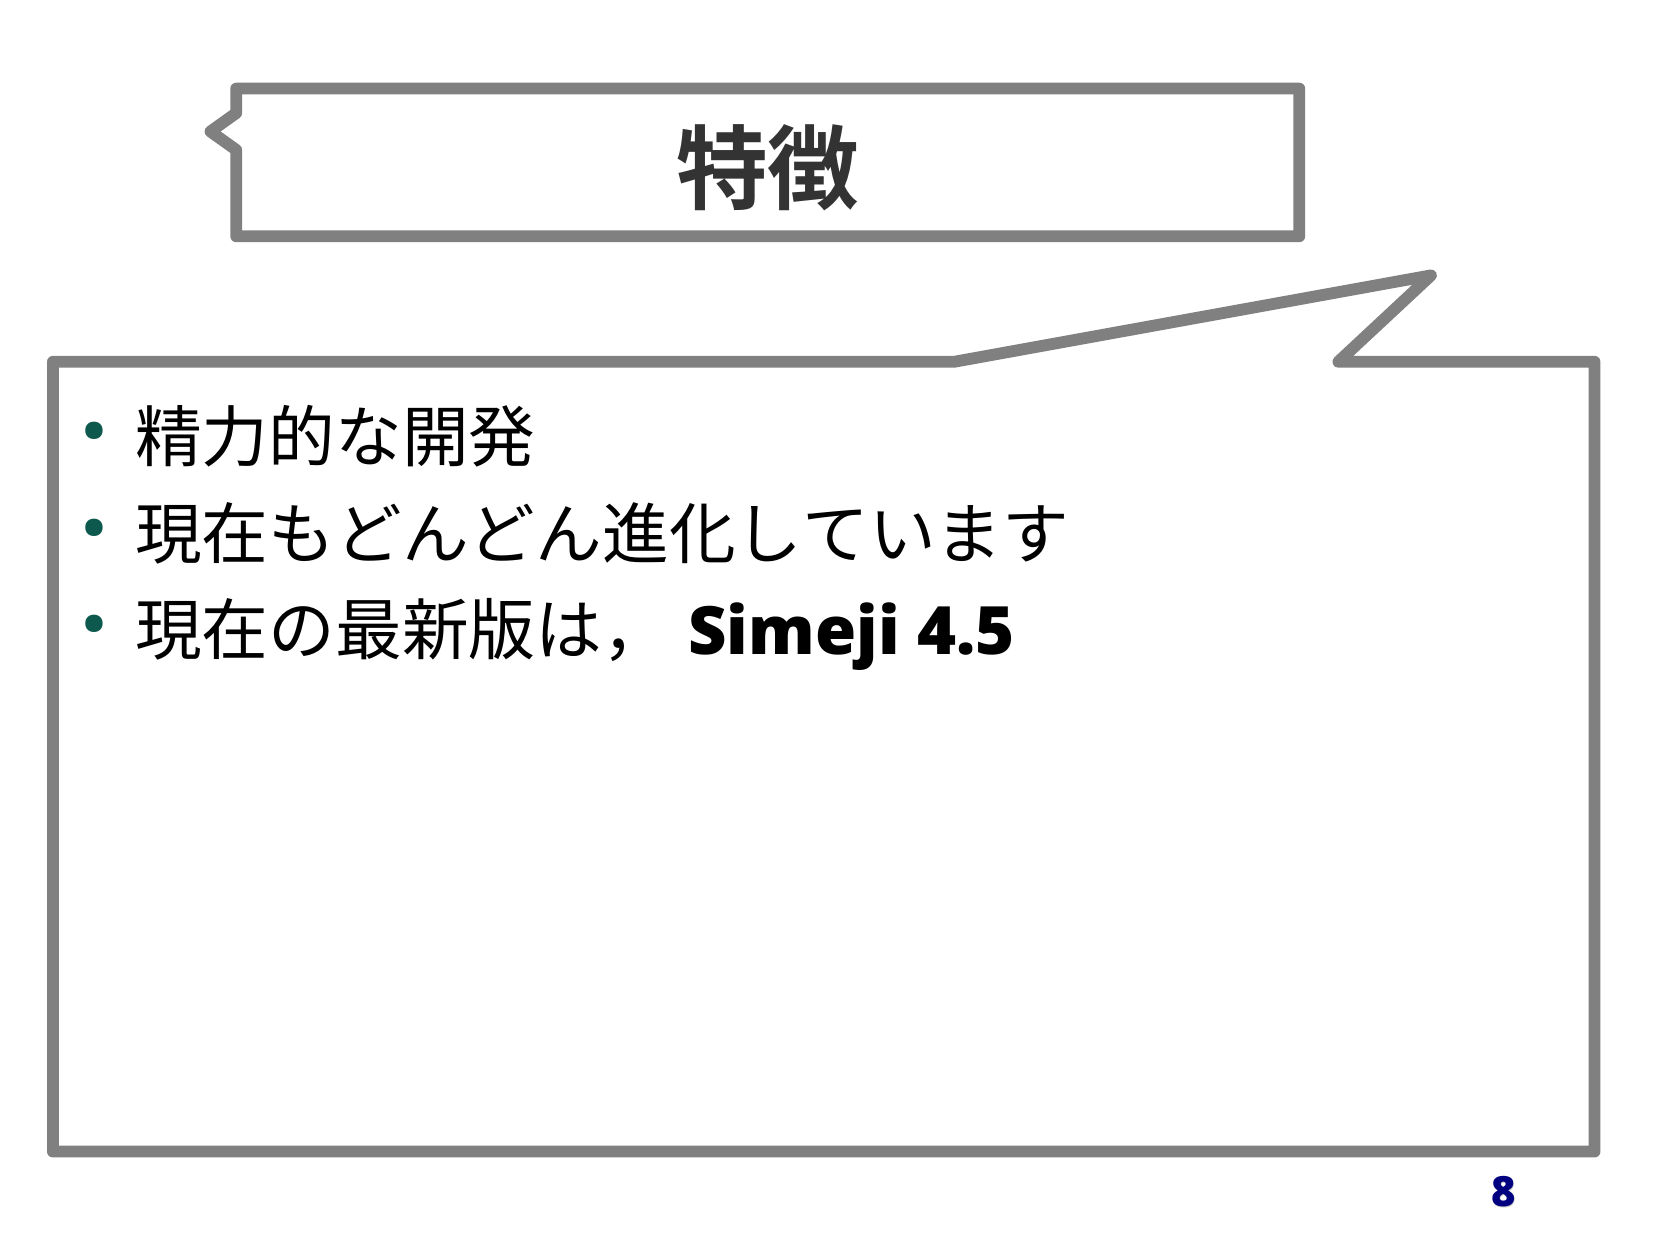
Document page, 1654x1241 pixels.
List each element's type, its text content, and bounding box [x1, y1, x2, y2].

list 精力的な開発 現在もどんどん進化しています 現在の最新版は，Simeji 4.5 [64, 383, 1565, 1137]
title 特徴 [236, 93, 1300, 232]
